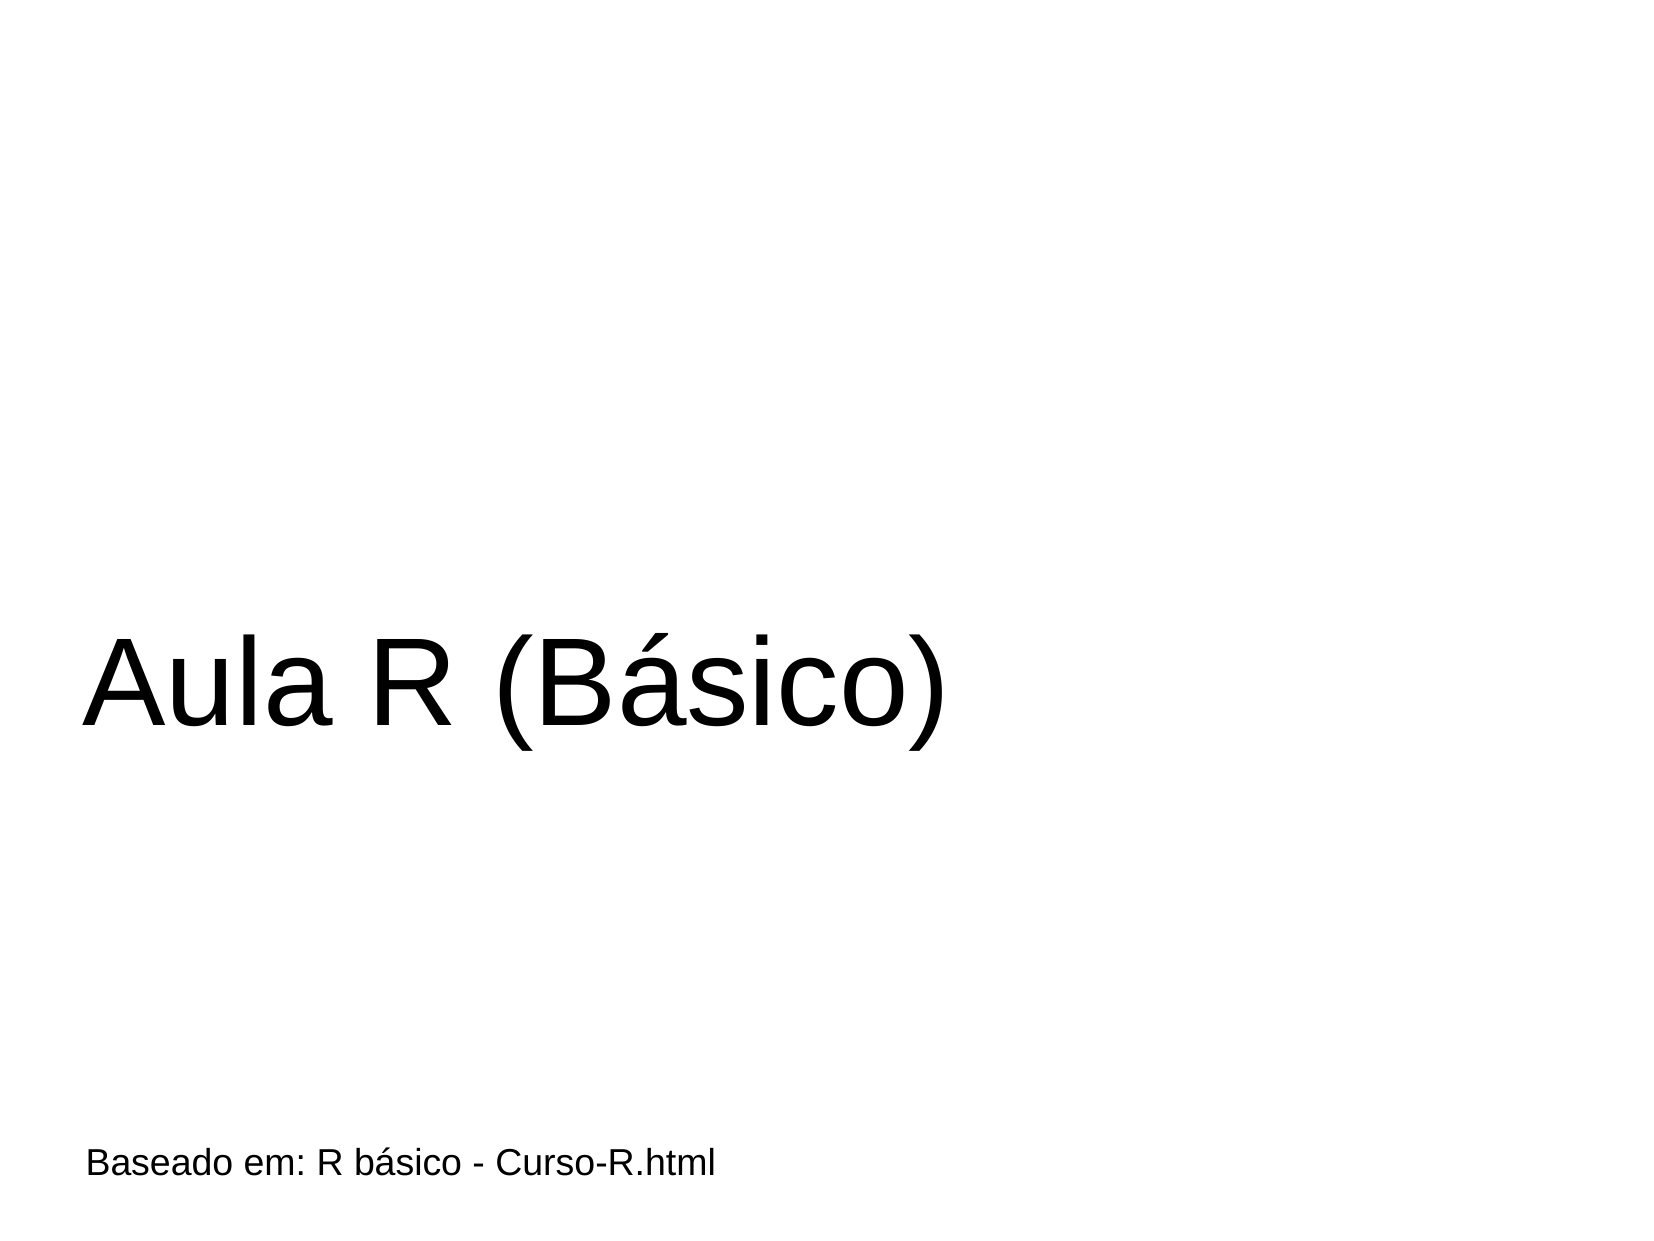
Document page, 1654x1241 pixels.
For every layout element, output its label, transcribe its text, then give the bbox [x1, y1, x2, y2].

text_box Baseado em: R básico - Curso-R.html [70, 1133, 1217, 1191]
title Aula R (Básico) [82, 578, 1571, 786]
